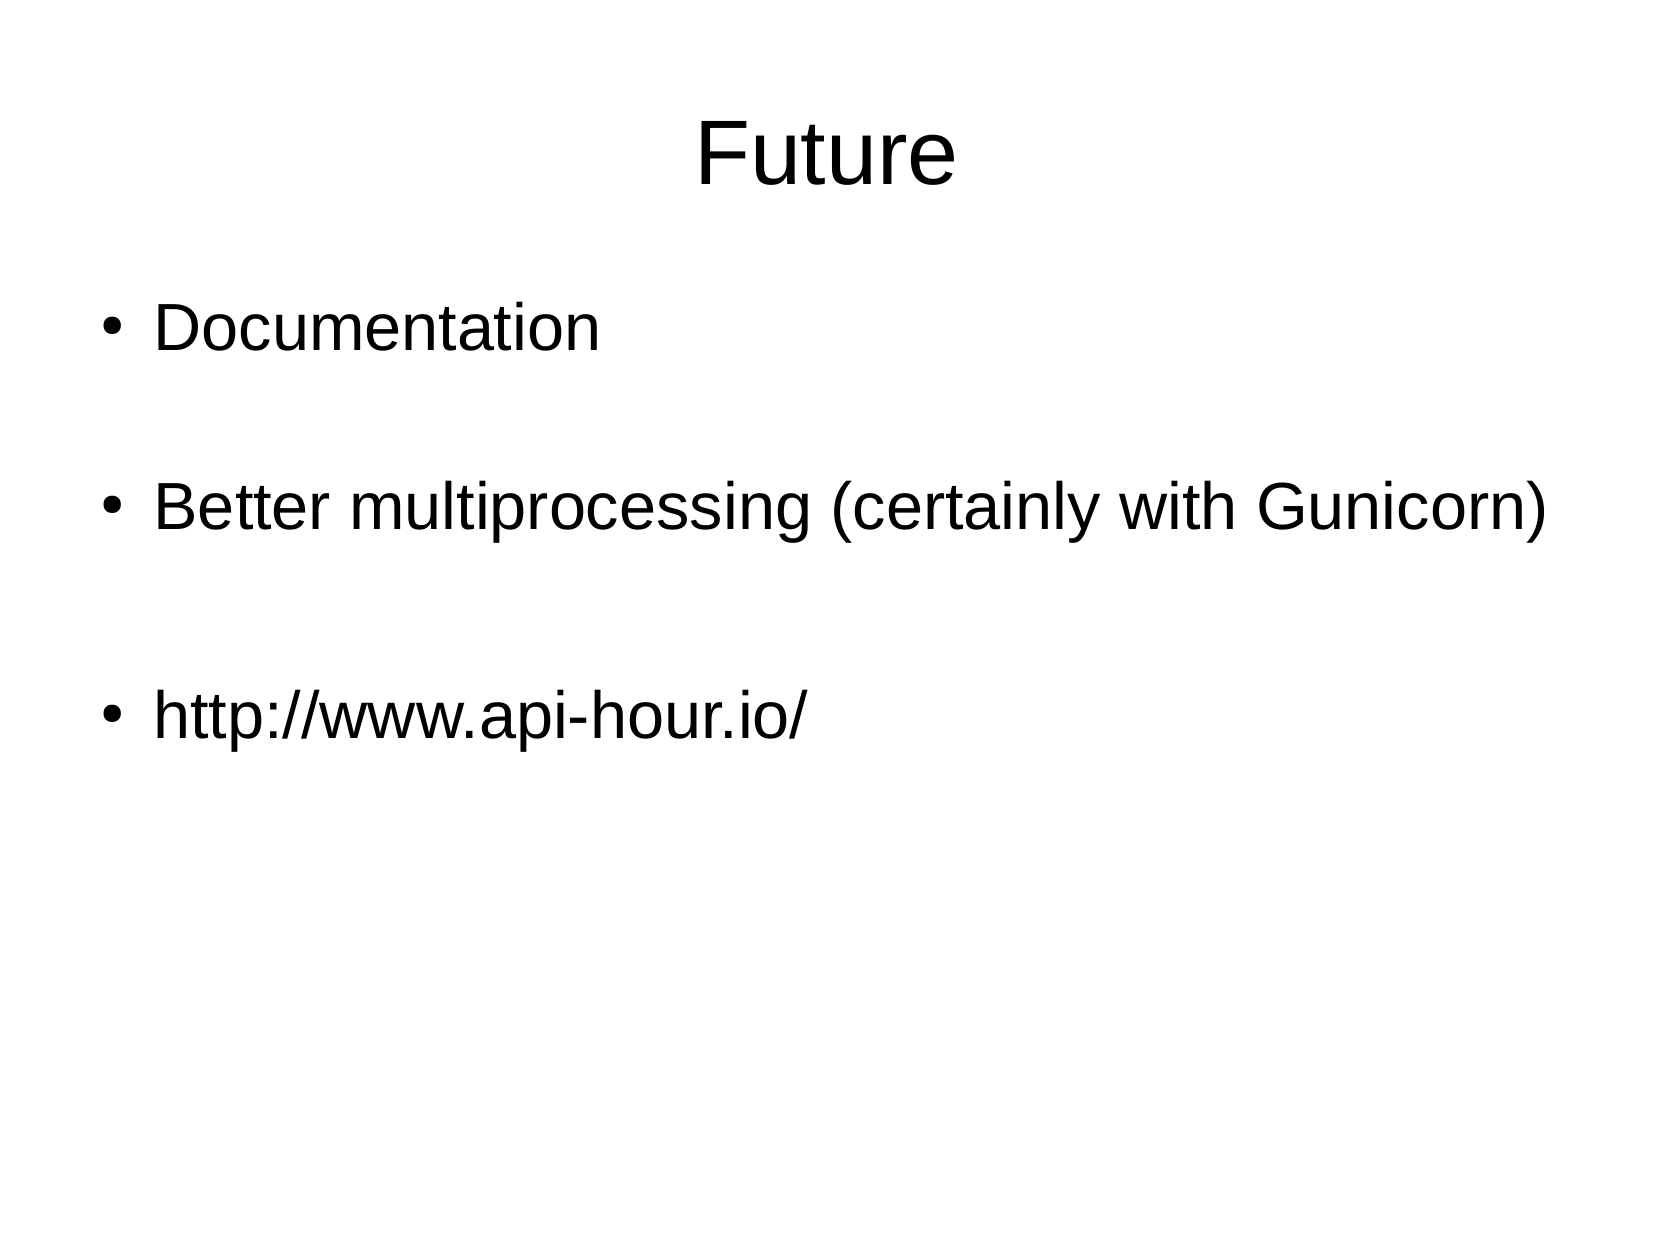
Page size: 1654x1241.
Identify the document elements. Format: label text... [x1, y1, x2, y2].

title Future [82, 49, 1571, 257]
list Documentation Better multiprocessing (certainly with Gunicorn) http://www.api-hour.io/ [82, 290, 1571, 1010]
